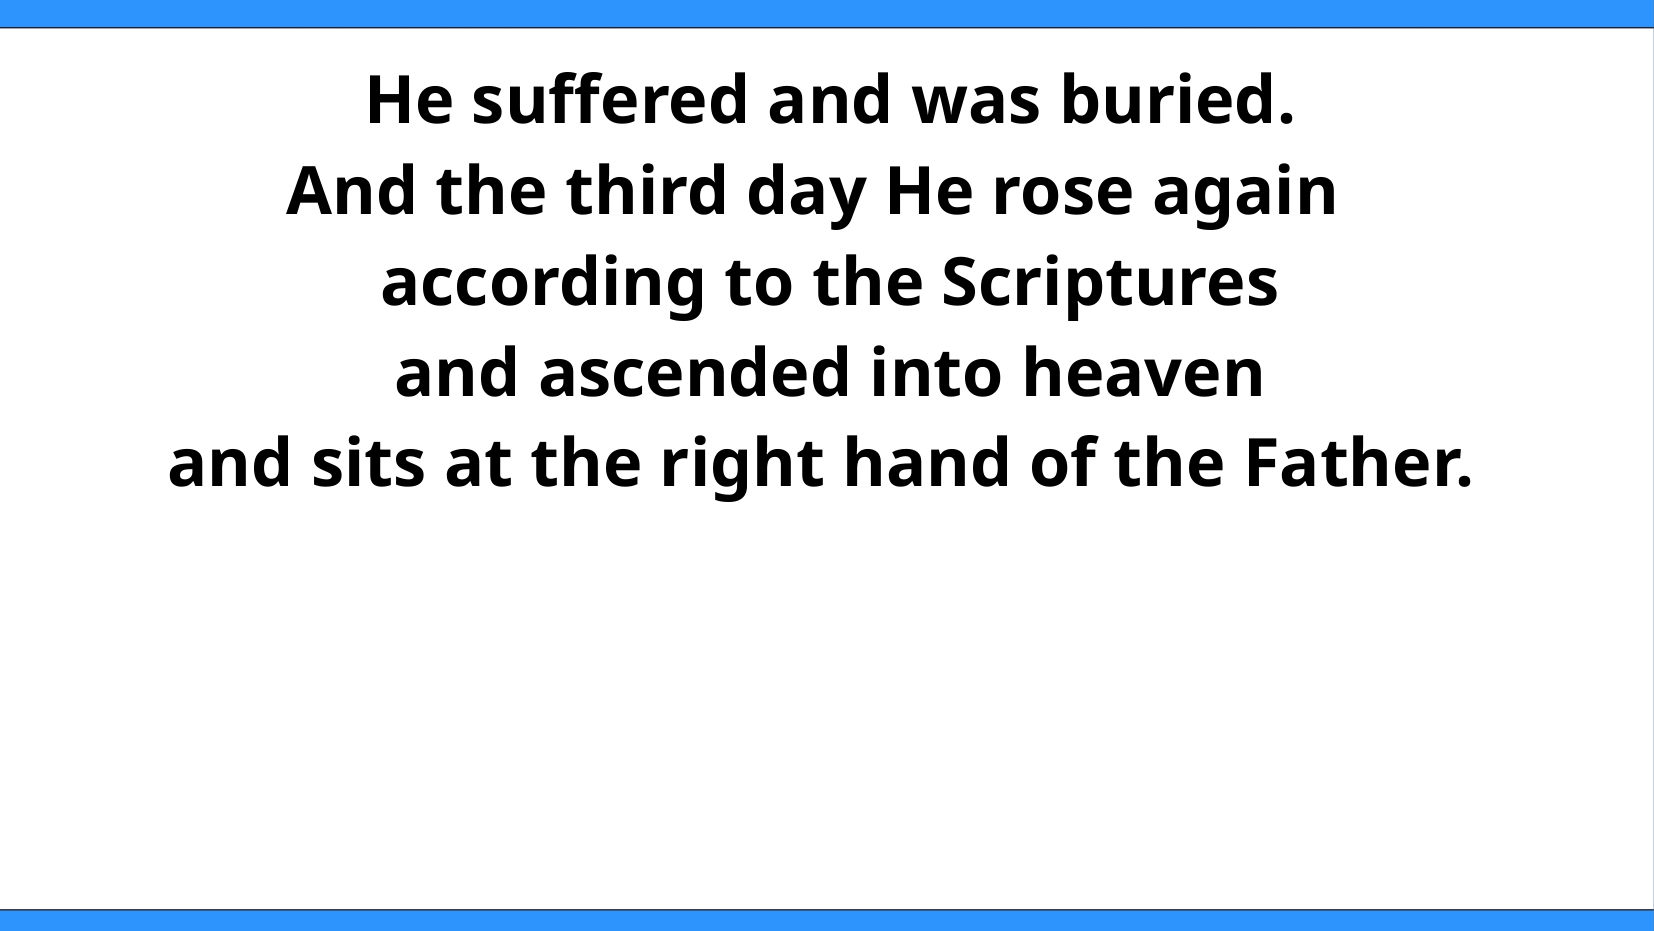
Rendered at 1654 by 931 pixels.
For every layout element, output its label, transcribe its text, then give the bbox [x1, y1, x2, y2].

picture [0, 0, 1654, 931]
text_box He suffered and was buried. And the third day He rose again according to the Scriptures and ascended into heaven and sits at the right hand of the Father. [100, 45, 1561, 607]
